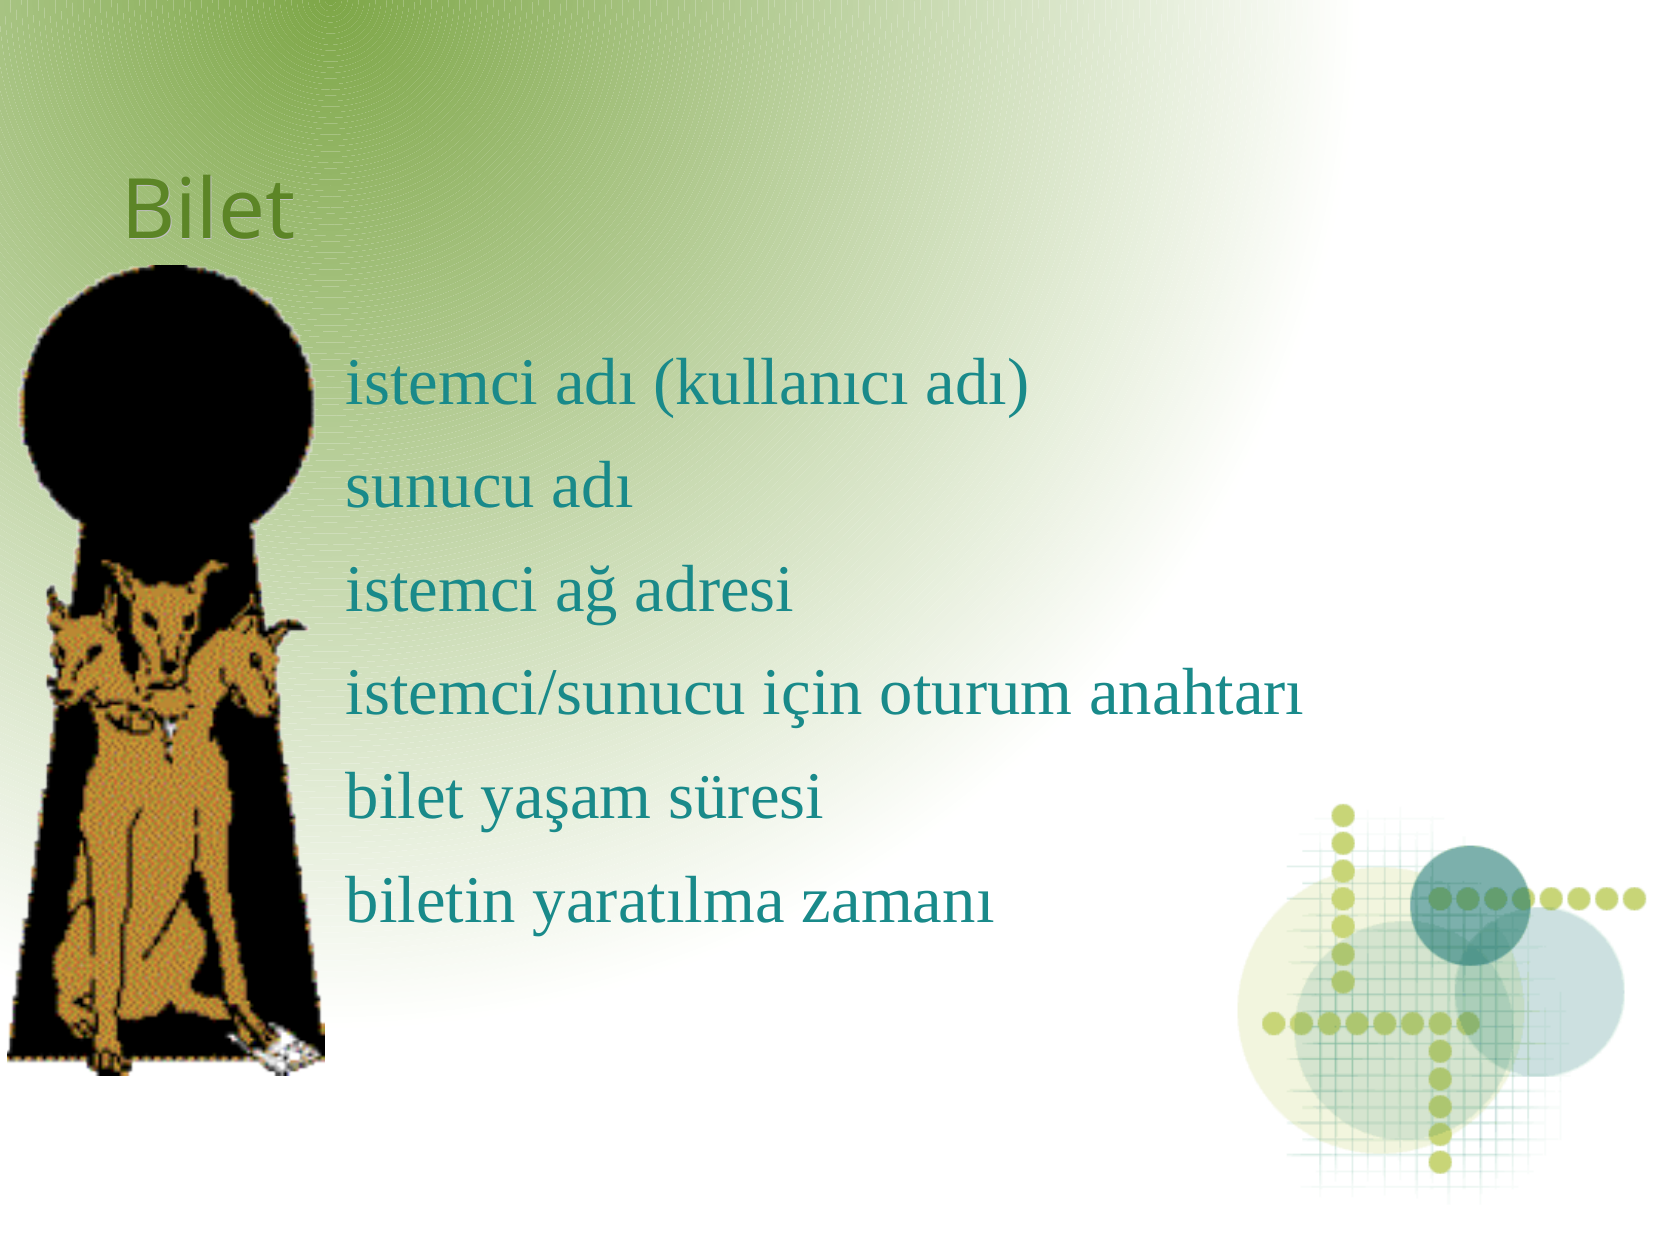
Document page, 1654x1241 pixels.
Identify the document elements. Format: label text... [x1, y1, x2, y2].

list istemci adı (kullanıcı adı) sunucu adı istemci ağ adresi istemci/sunucu için oturum anahtarı bilet yaşam süresi biletin yaratılma zamanı [328, 344, 1534, 1127]
picture [7, 265, 325, 1076]
title Bilet [121, 102, 1534, 311]
picture [1224, 792, 1654, 1211]
